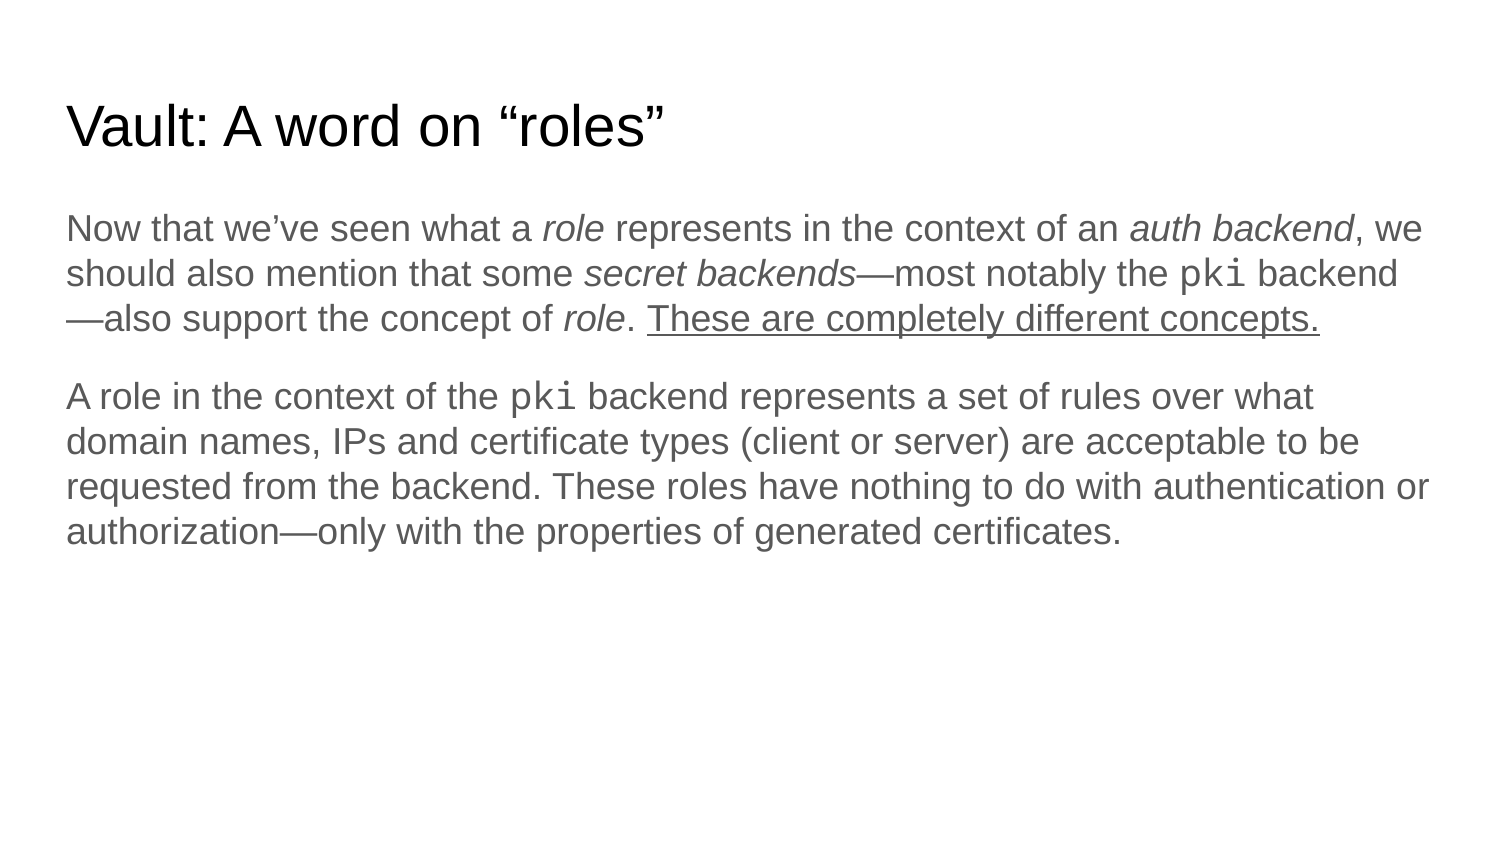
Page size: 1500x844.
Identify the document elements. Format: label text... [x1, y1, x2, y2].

title Vault: A word on “roles” [51, 72, 1449, 167]
list Now that we’ve seen what a role represents in the context of an auth backend, we should also mention that some secret backends—most notably the pki backend—also support the concept of role. These are completely different concepts. A role in the context of the pki backend represents a set of rules over what domain names, IPs and certificate types (client or server) are acceptable to be requested from the backend. These roles have nothing to do with authentication or authorization—only with the properties of generated certificates. [51, 189, 1449, 750]
